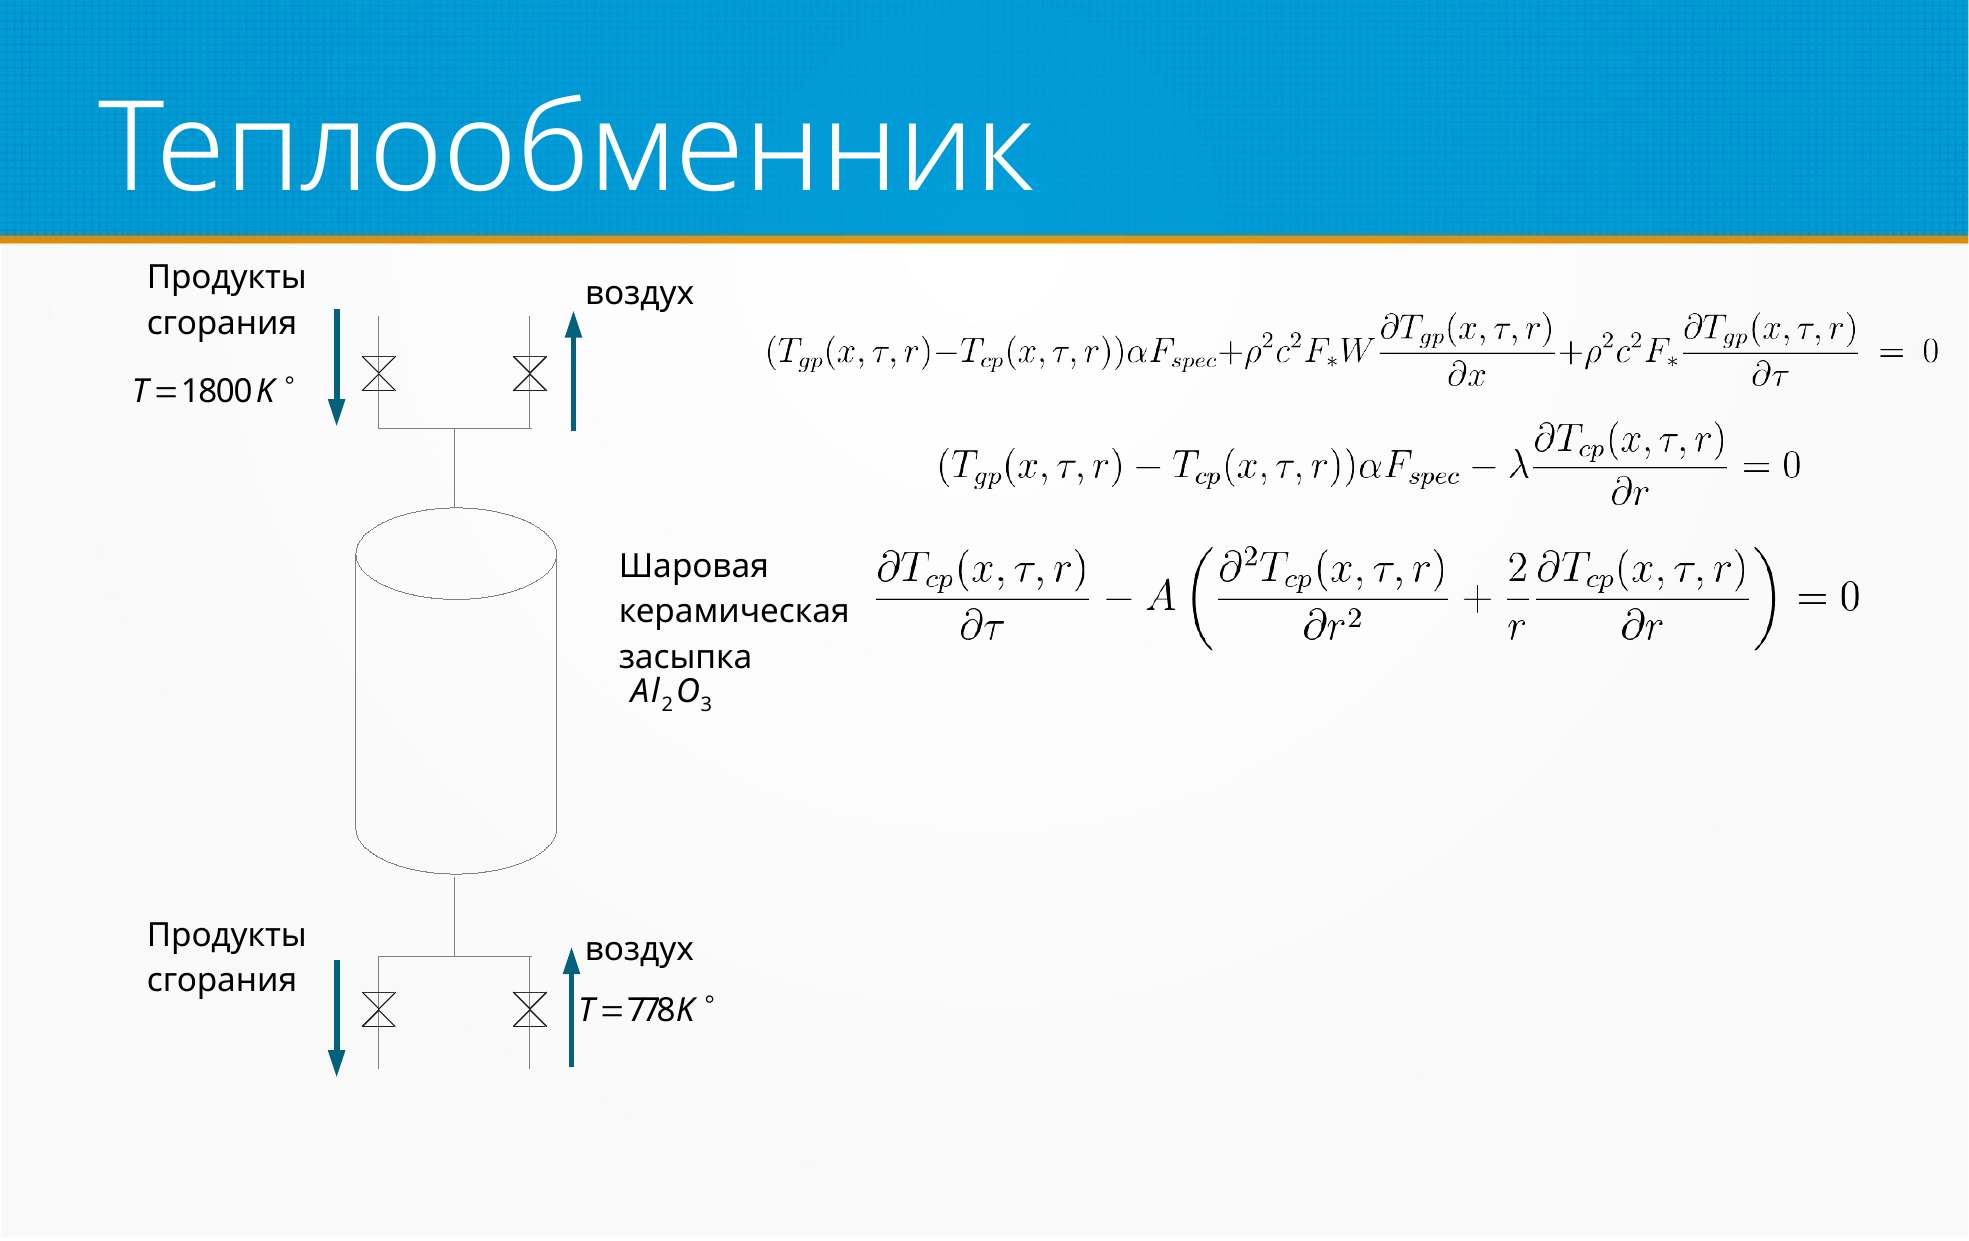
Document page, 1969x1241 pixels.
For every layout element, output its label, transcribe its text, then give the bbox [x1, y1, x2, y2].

text_box воздух [578, 922, 698, 973]
text_box Шаровая керамическая засыпка [612, 547, 848, 673]
text_box Продукты сгорания [140, 911, 313, 1000]
chart [622, 673, 741, 733]
chart [571, 992, 722, 1031]
text_box воздух [579, 266, 698, 317]
title Теплообменник [98, 19, 1870, 227]
text_box Продукты сгорания [141, 254, 313, 343]
picture [0, 233, 1969, 1241]
chart [125, 372, 301, 411]
